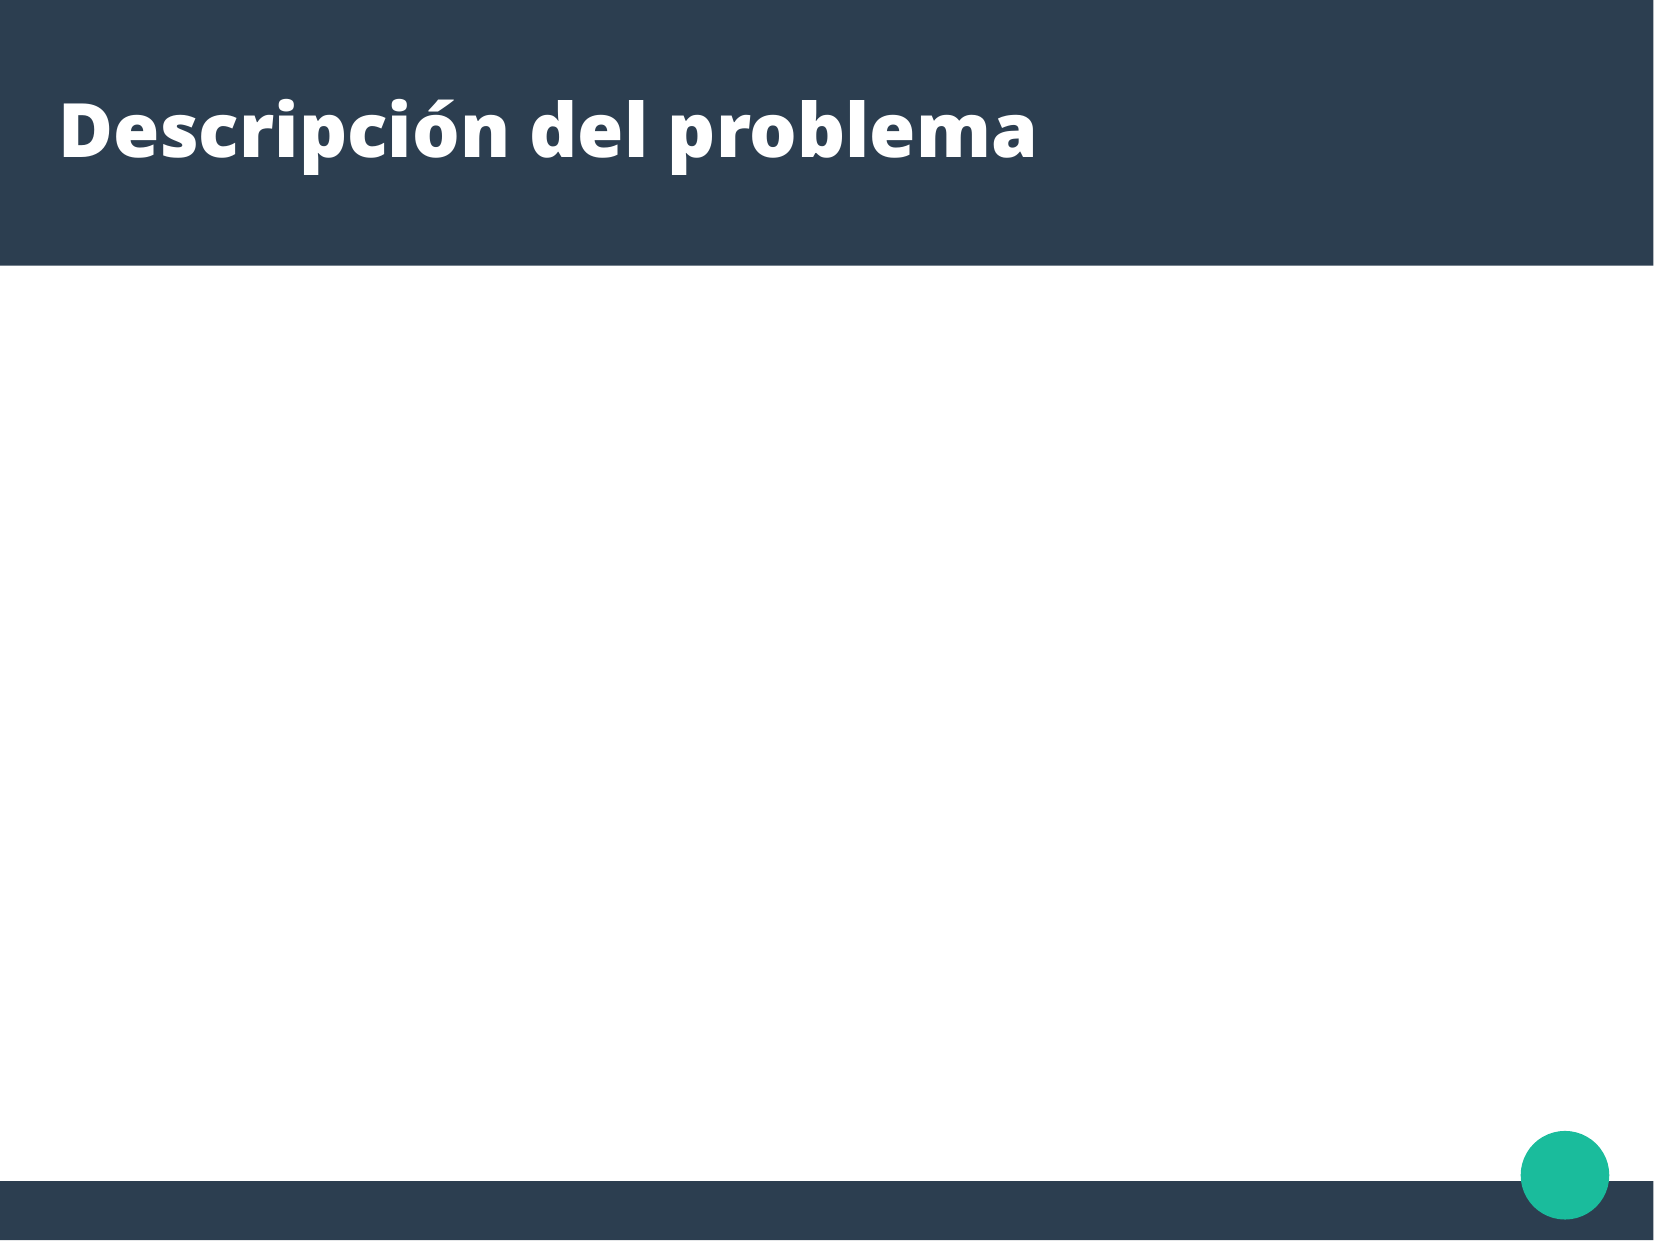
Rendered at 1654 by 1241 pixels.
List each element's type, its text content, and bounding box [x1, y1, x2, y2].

title Descripción del problema [59, 49, 1595, 207]
